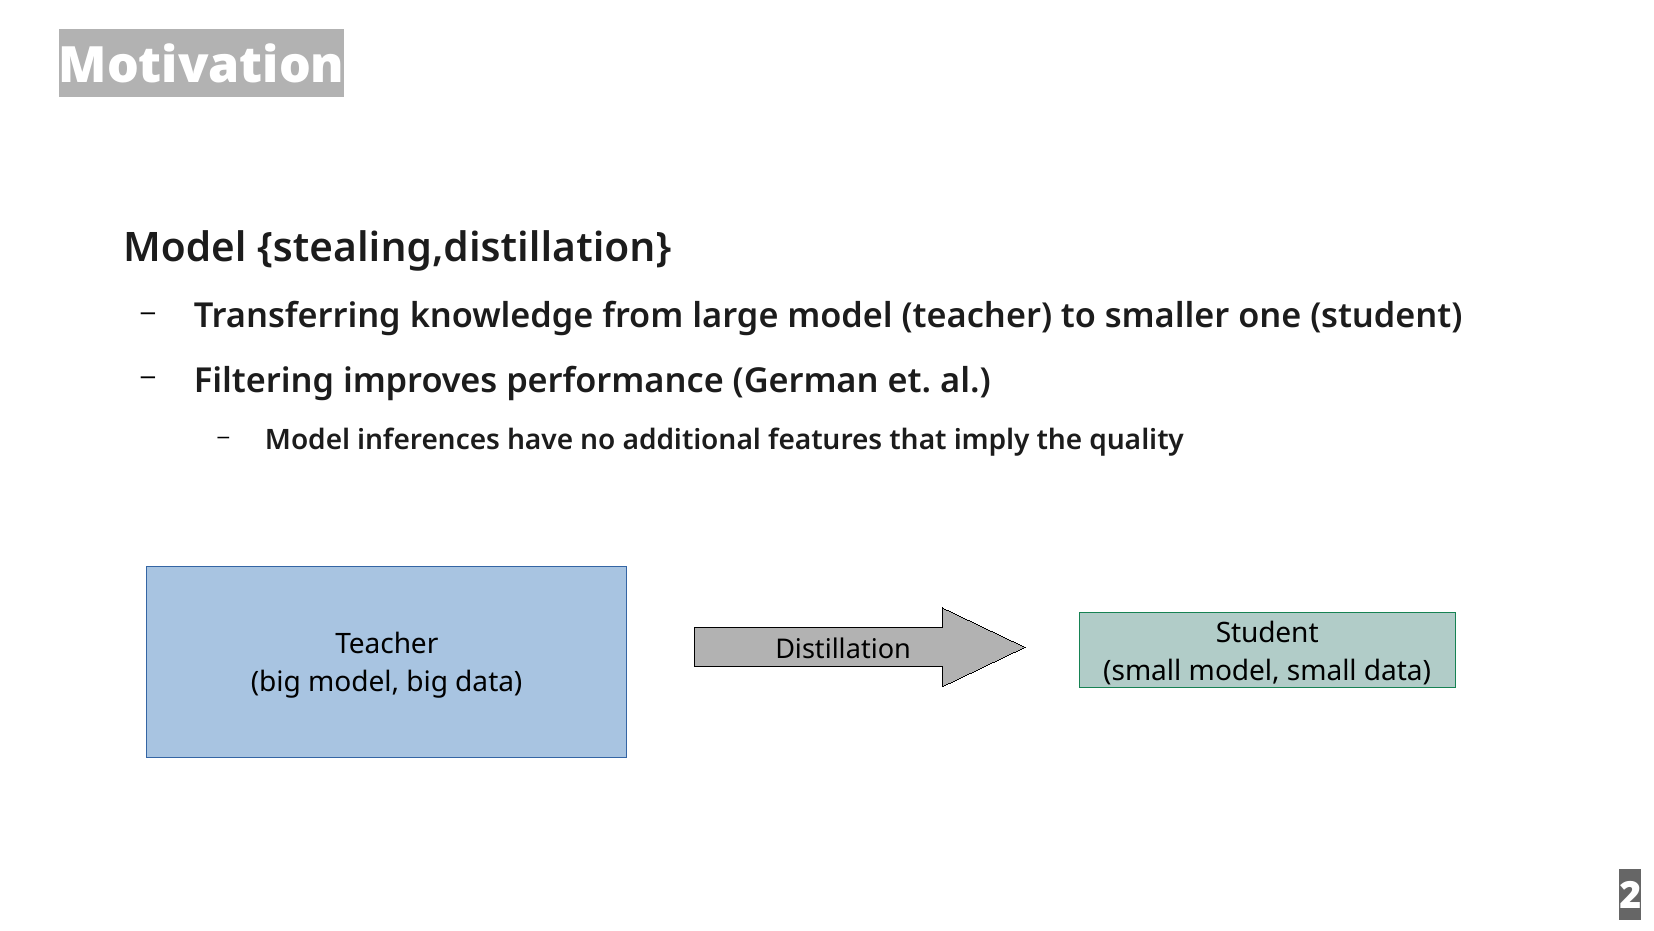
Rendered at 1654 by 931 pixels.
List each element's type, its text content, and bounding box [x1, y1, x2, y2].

title Motivation [59, 0, 1595, 98]
list Model {stealing,distillation} Transferring knowledge from large model (teacher) to smaller one (student) Filtering improves performance (German et. al.) Model inferences have no additional features that imply the quality [52, 218, 1559, 795]
